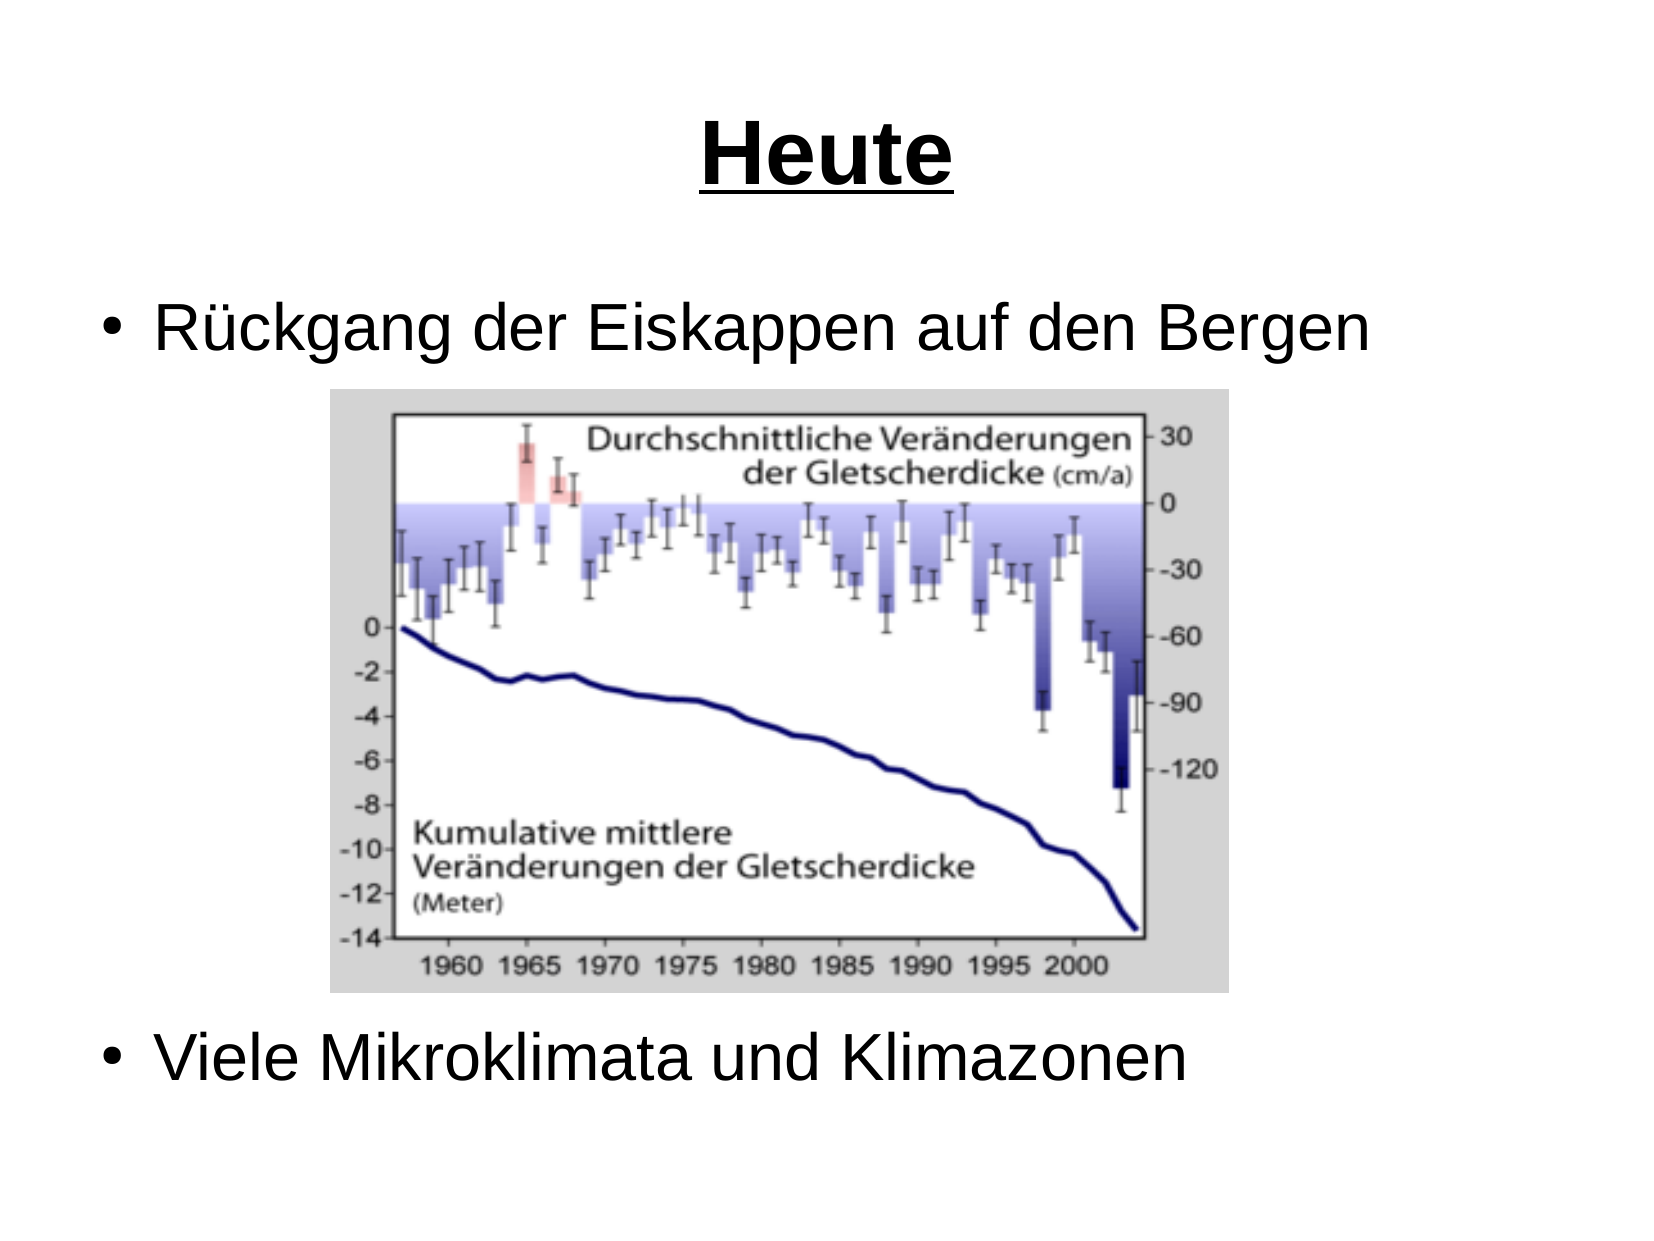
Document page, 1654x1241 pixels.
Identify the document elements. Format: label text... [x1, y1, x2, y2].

picture [330, 389, 1229, 993]
title Heute [82, 49, 1571, 257]
list Rückgang der Eiskappen auf den Bergen Viele Mikroklimata und Klimazonen [82, 290, 1571, 1241]
